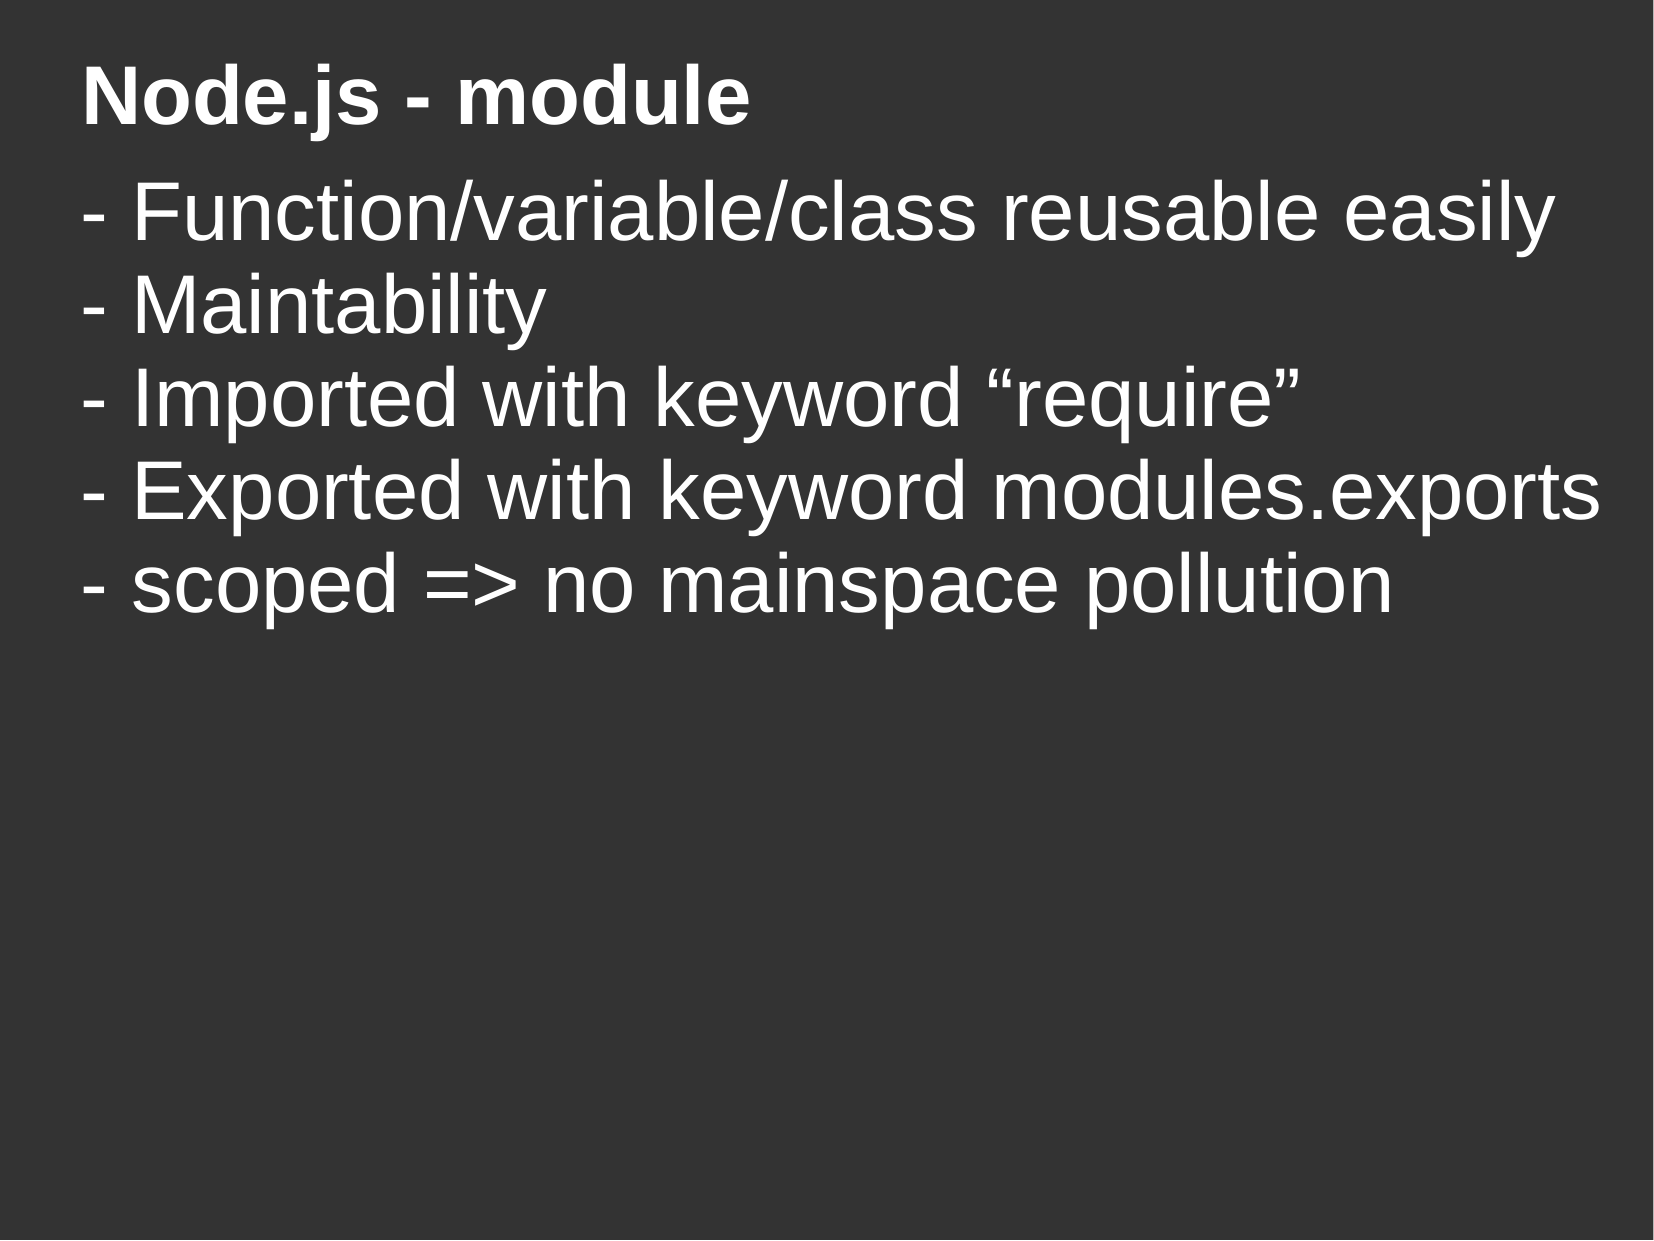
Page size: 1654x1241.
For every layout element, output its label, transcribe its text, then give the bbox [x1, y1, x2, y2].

title - Function/variable/class reusable easily - Maintability - Imported with keyword “require” - Exported with keyword modules.exports - scoped => no mainspace pollution [80, 164, 1606, 817]
title Node.js - module [81, 49, 1570, 257]
